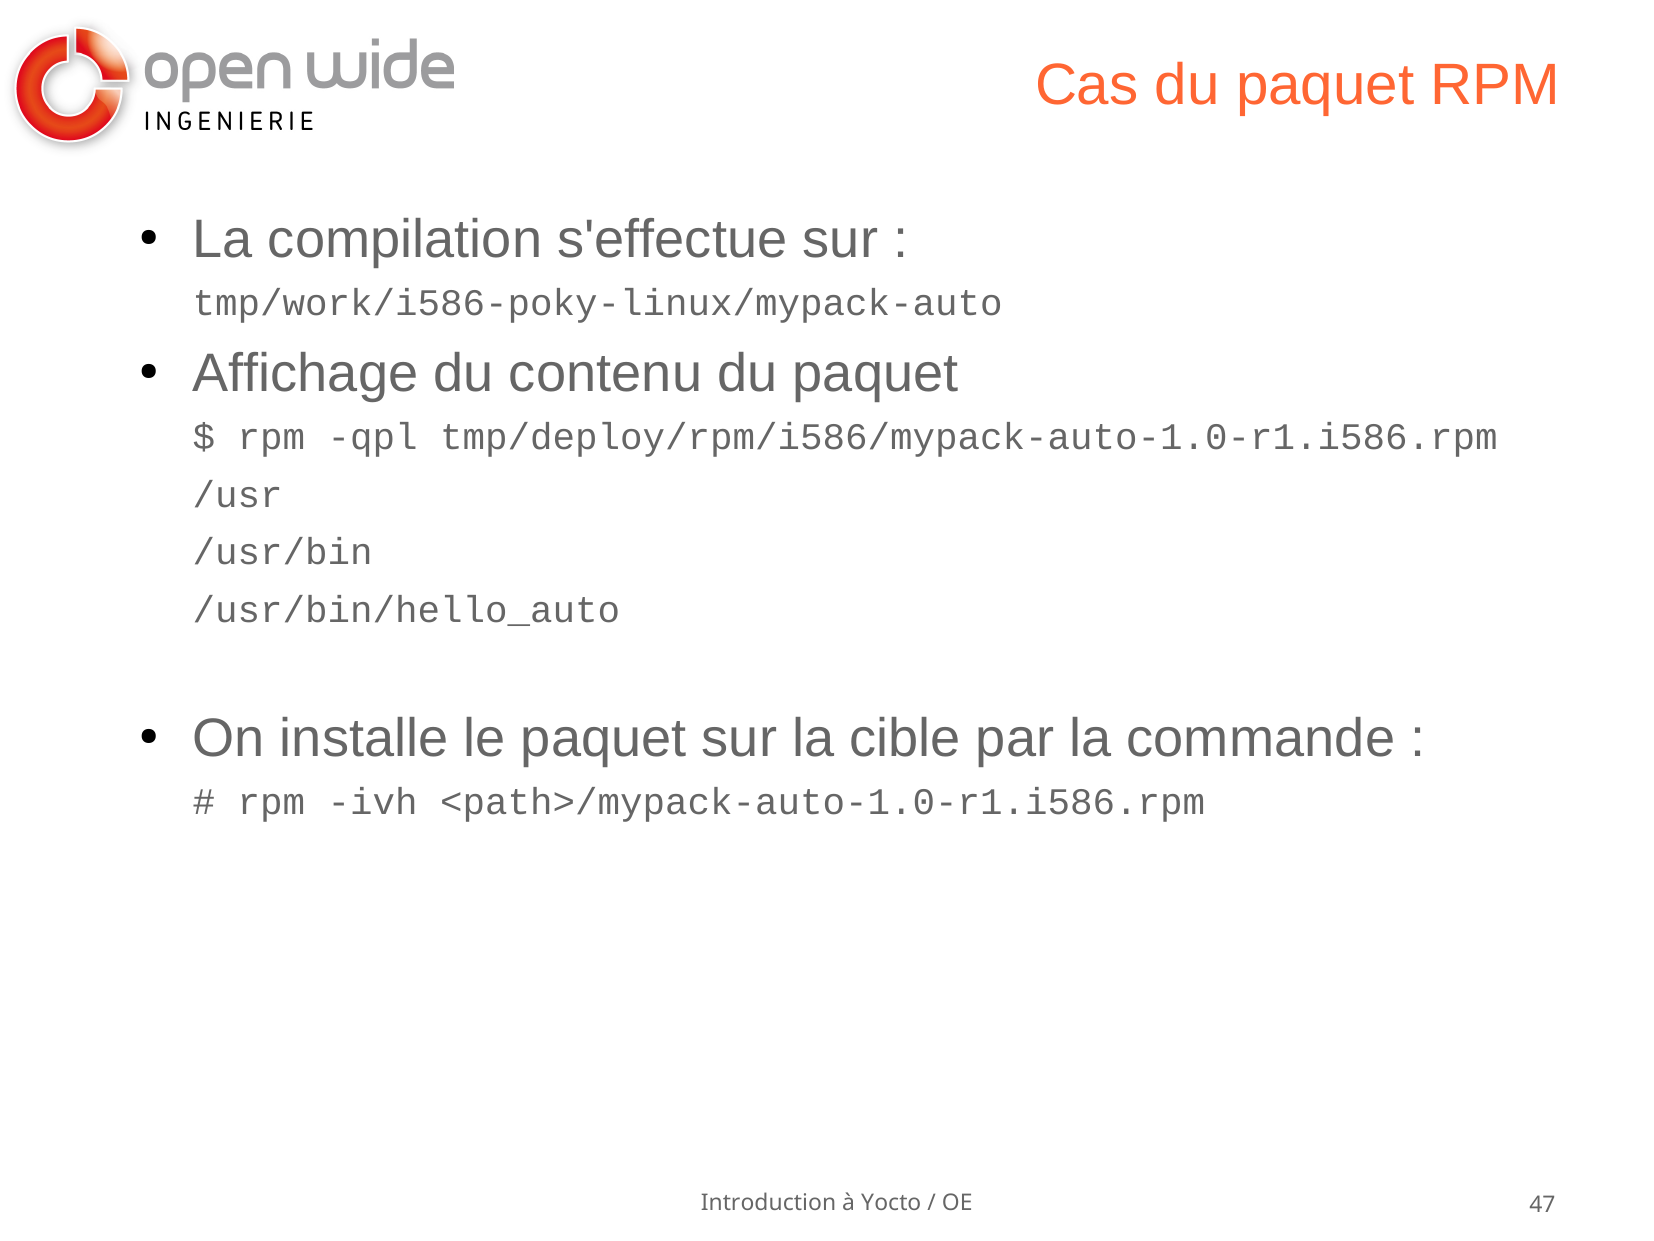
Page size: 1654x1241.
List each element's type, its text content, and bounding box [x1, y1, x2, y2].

list La compilation s'effectue sur : tmp/work/i586-poky-linux/mypack-auto Affichage du contenu du paquet $ rpm -qpl tmp/deploy/rpm/i586/mypack-auto-1.0-r1.i586.rpm /usr /usr/bin /usr/bin/hello_auto On installe le paquet sur la cible par la commande : # rpm -ivh <path>/mypack-auto-1.0-r1.i586.rpm [121, 208, 1534, 1079]
picture [0, 0, 454, 161]
title Cas du paquet RPM [602, 12, 1561, 157]
